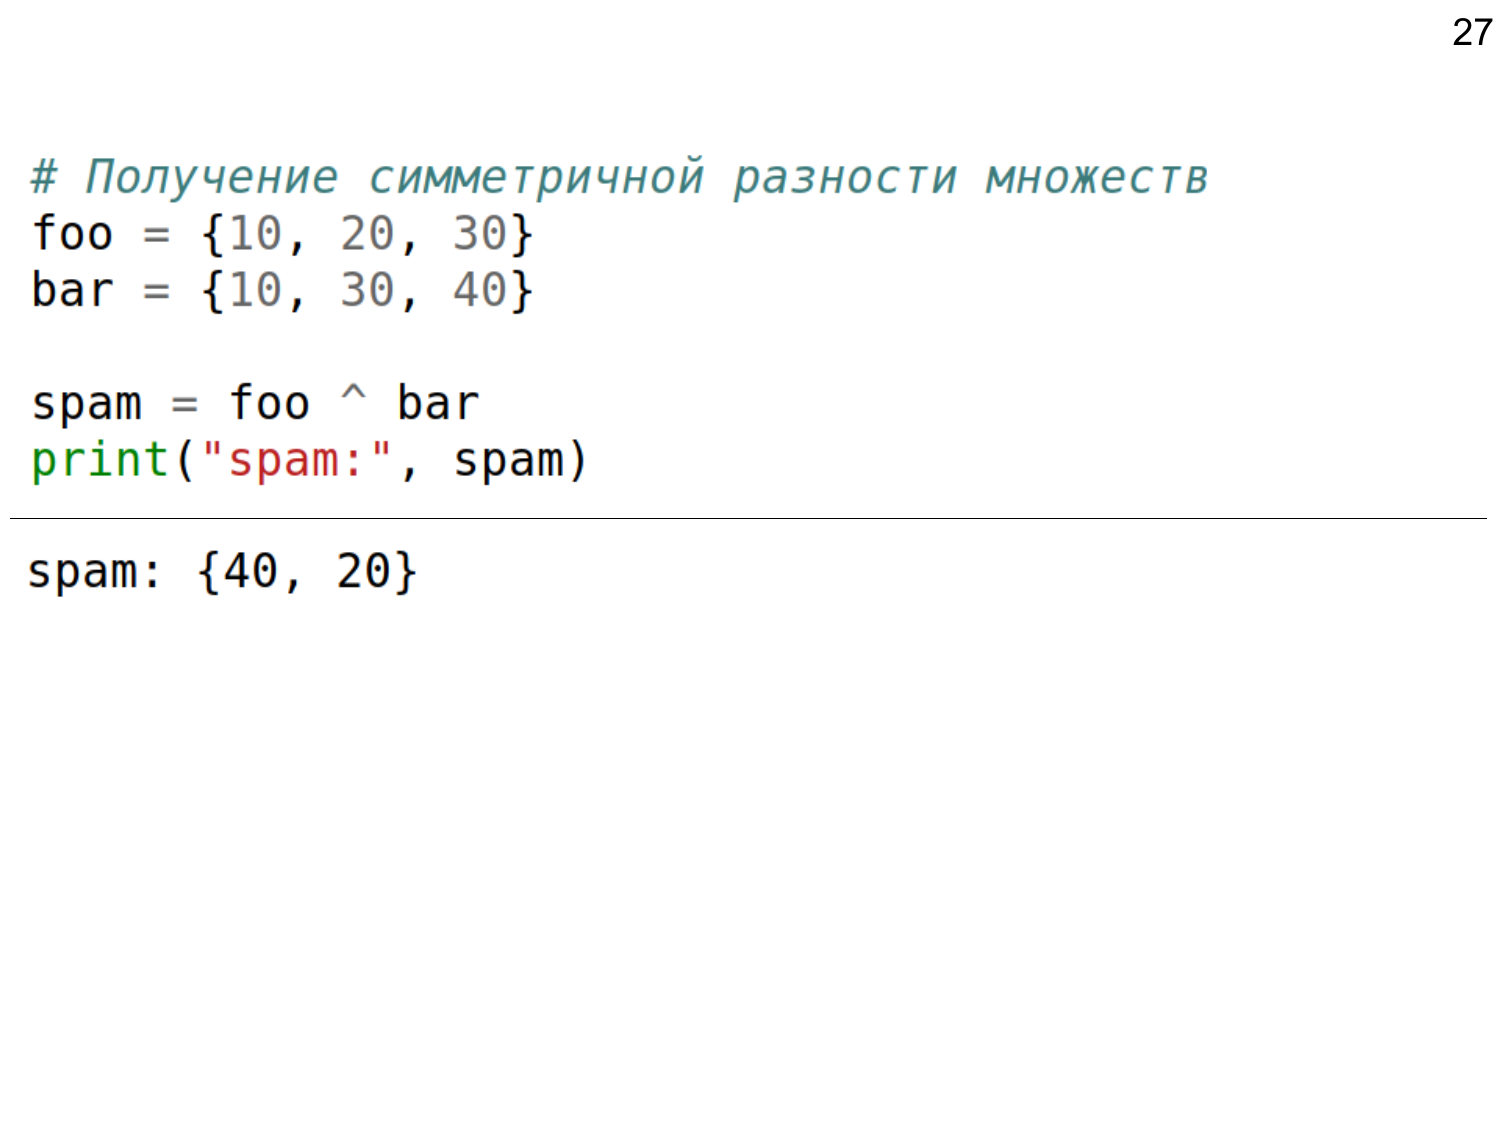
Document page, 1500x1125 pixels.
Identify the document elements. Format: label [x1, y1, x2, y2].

picture [16, 143, 1218, 501]
picture [16, 540, 425, 608]
